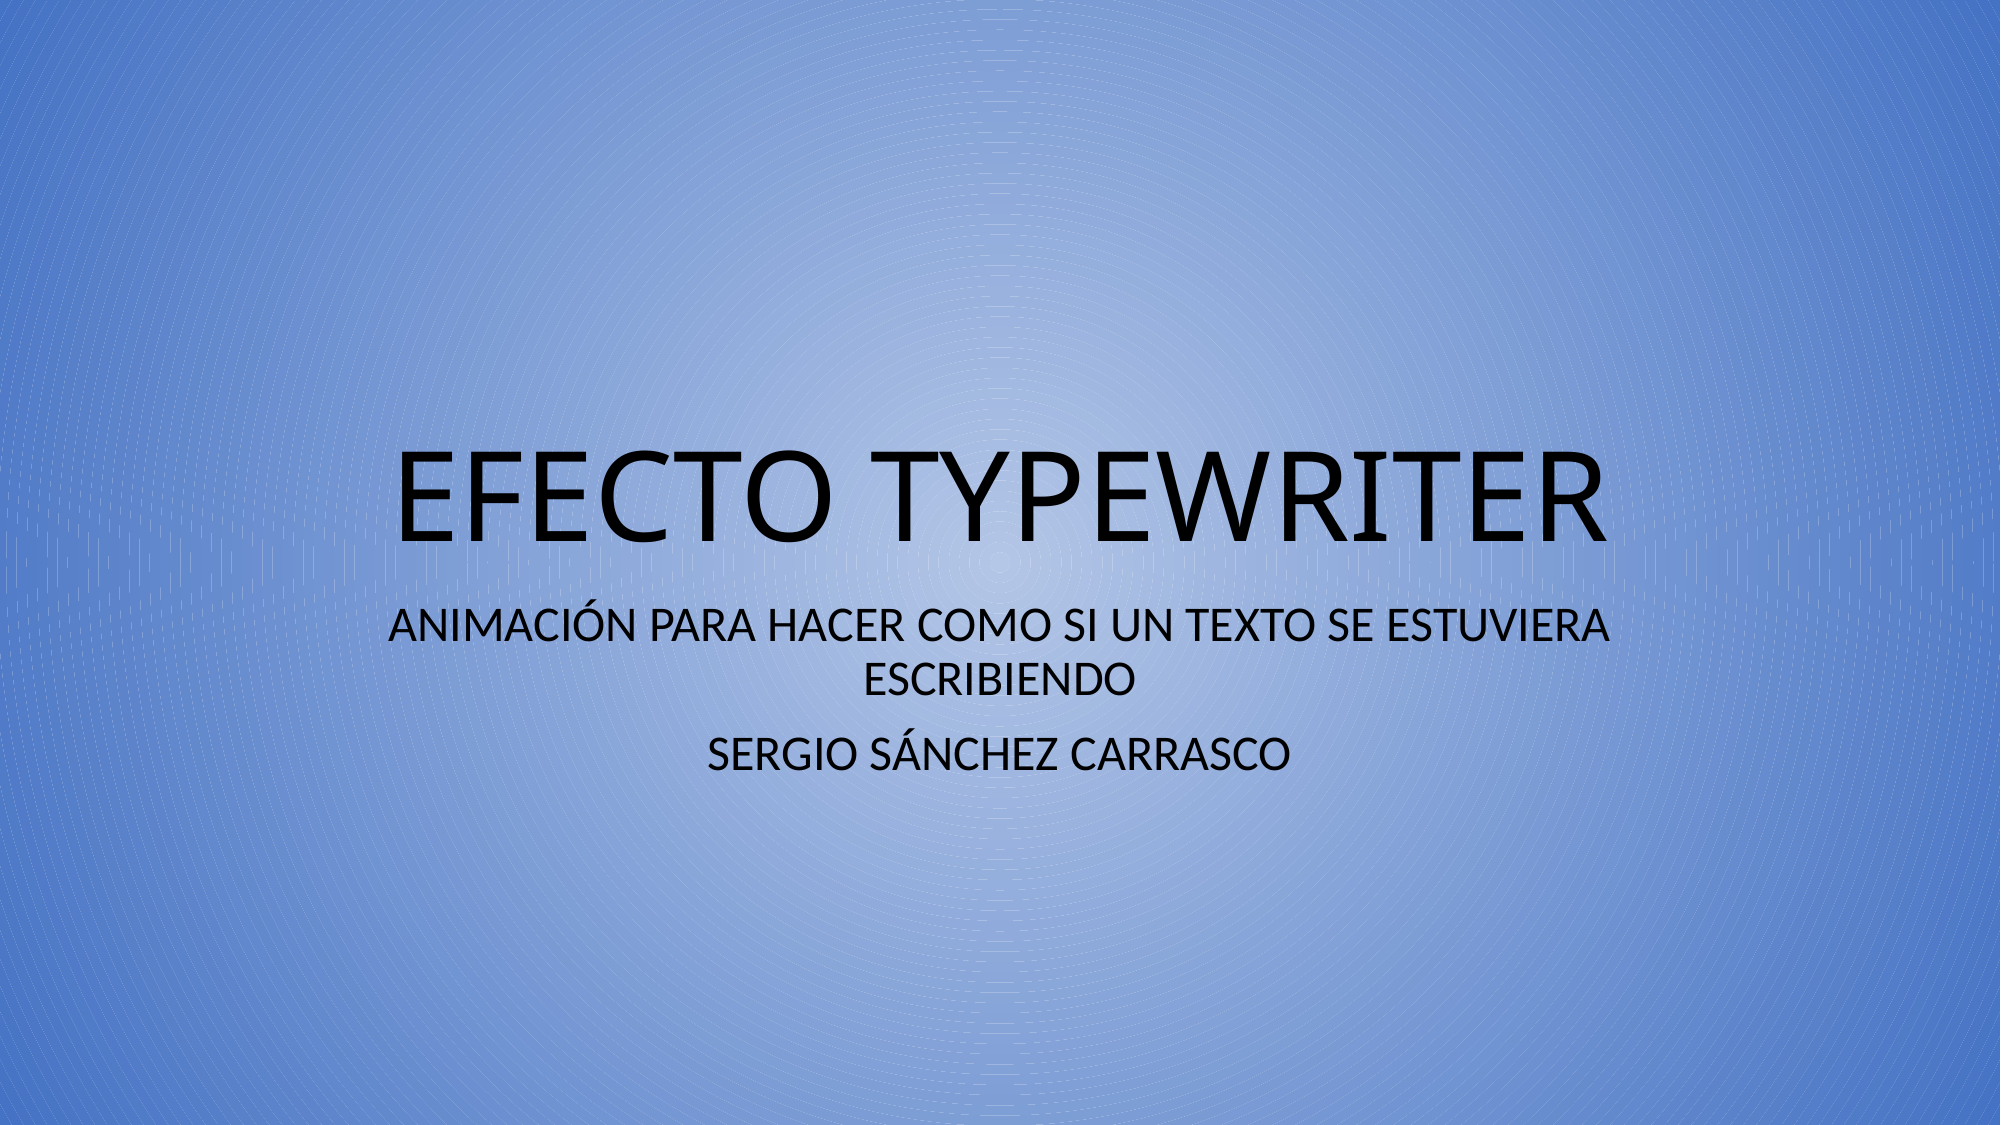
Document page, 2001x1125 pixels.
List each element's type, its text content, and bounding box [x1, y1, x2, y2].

title EFECTO TYPEWRITER [249, 184, 1750, 576]
subtitle ANIMACIÓN PARA HACER COMO SI UN TEXTO SE ESTUVIERA ESCRIBIENDO SERGIO SÁNCHEZ CARRASCO [249, 590, 1750, 863]
